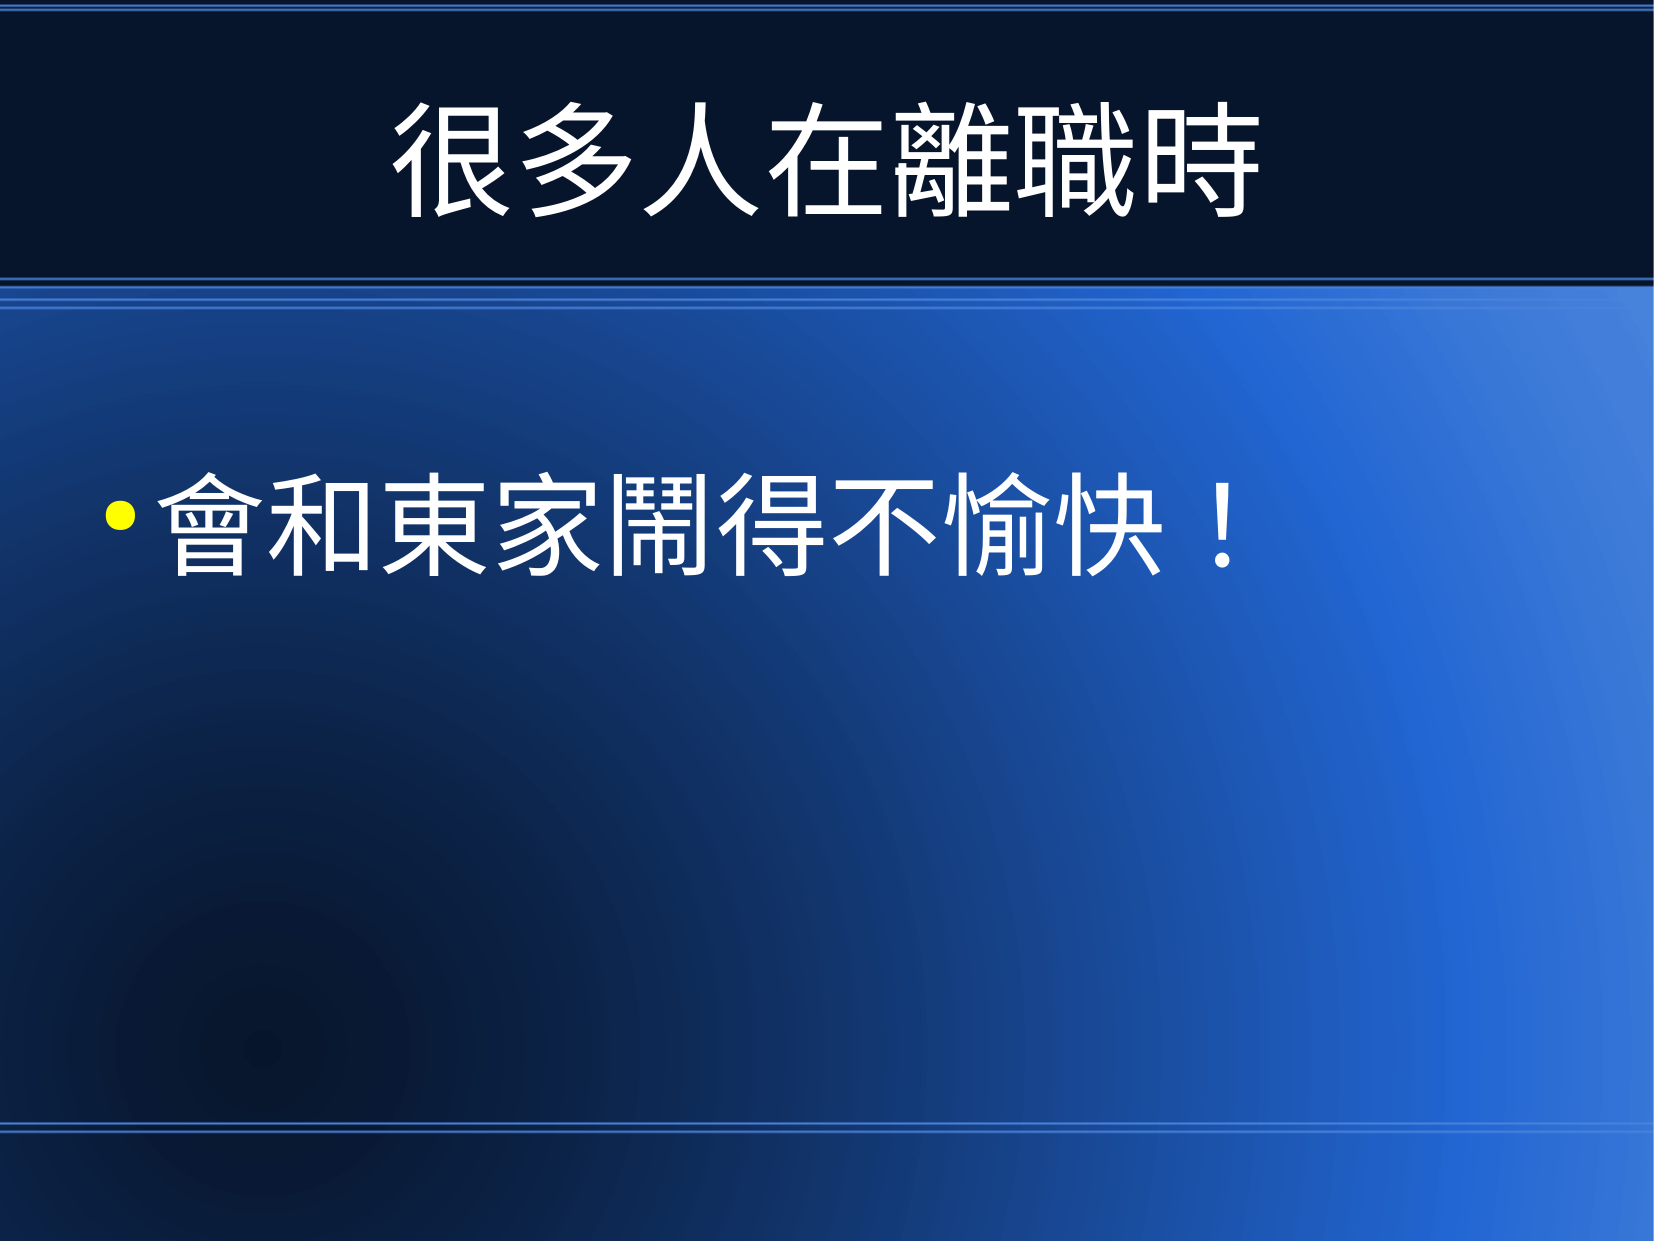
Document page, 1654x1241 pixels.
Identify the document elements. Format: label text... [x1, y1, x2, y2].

list 會和東家鬧得不愉快！ [82, 355, 1571, 1241]
title 很多人在離職時 [82, 49, 1571, 257]
picture [0, 0, 1654, 1241]
